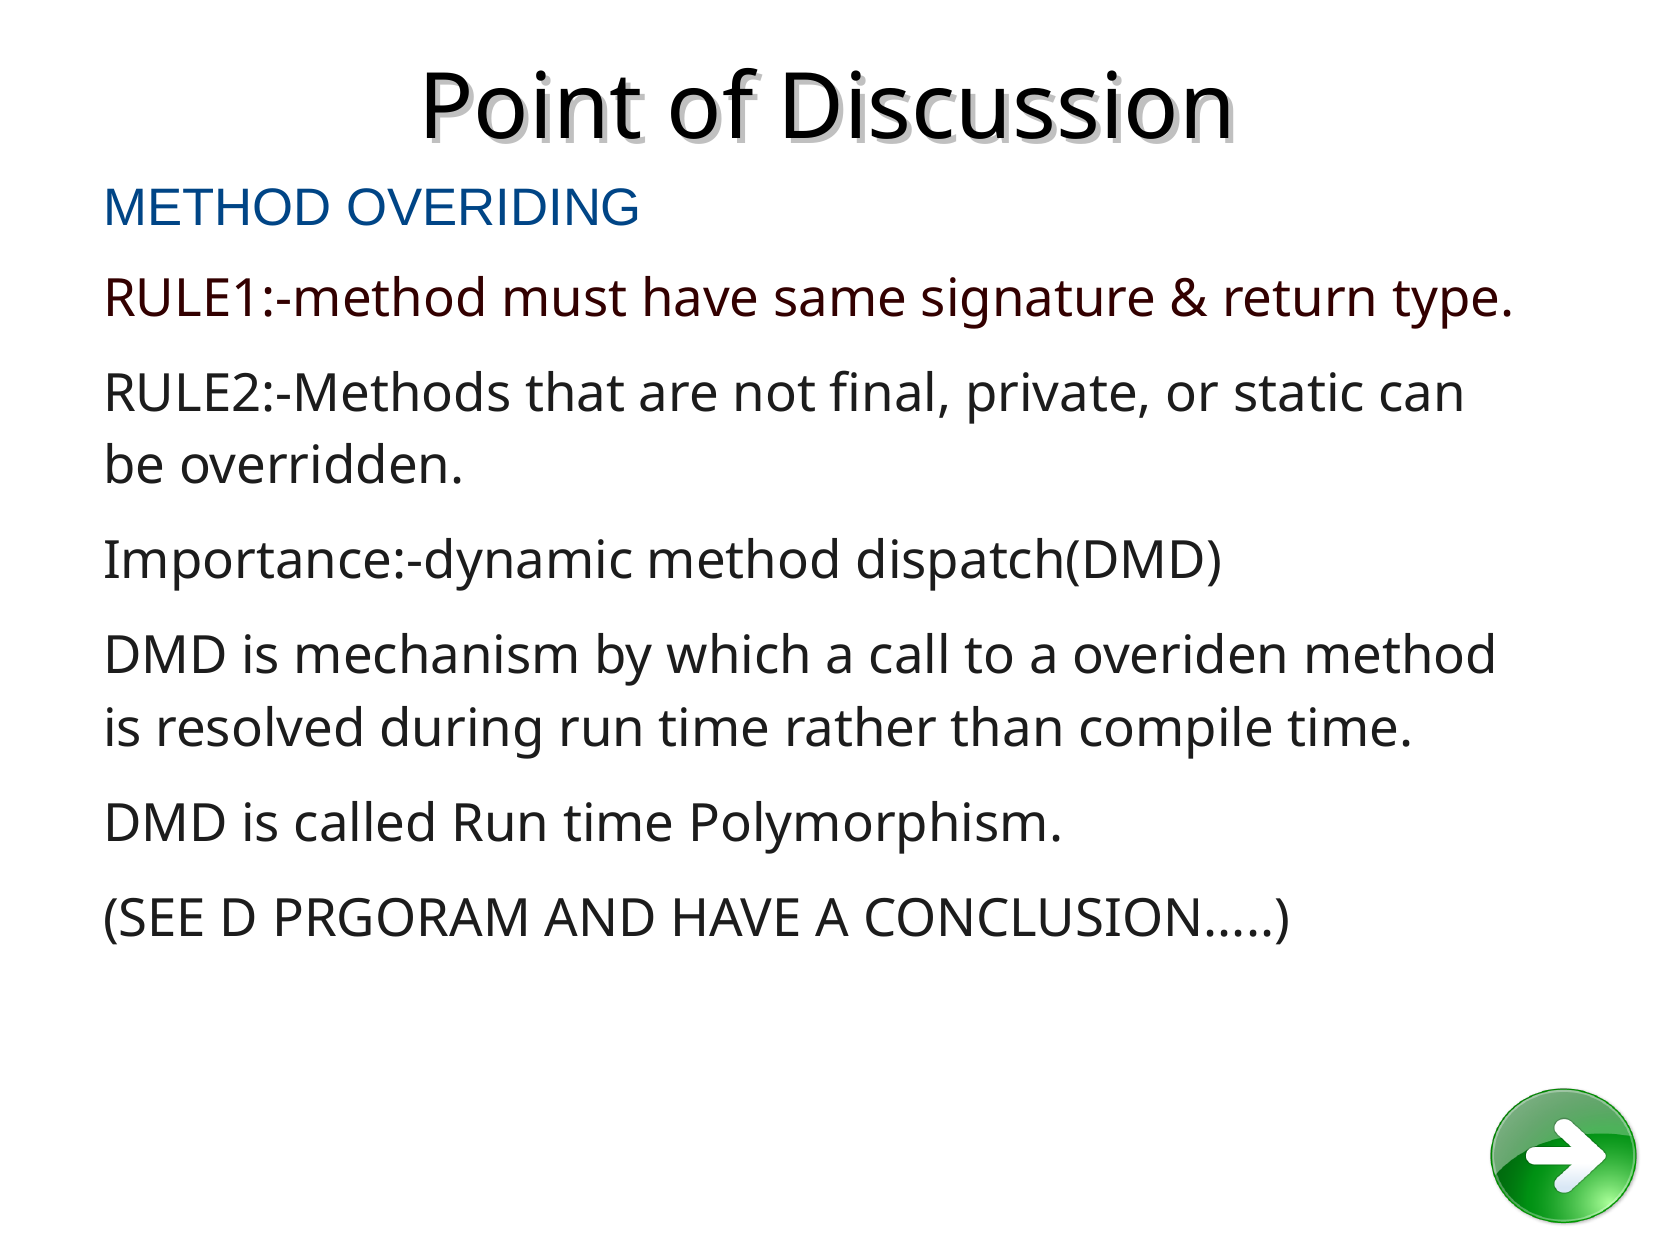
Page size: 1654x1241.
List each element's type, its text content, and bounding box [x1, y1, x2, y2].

picture [1488, 1086, 1641, 1227]
list METHOD OVERIDING RULE1:-method must have same signature & return type. RULE2:-Methods that are not final, private, or static can be overridden. Importance:-dynamic method dispatch(DMD) DMD is mechanism by which a call to a overiden method is resolved during run time rather than compile time. DMD is called Run time Polymorphism. (SEE D PRGORAM AND HAVE A CONCLUSION.....) [47, 177, 1536, 1057]
title Point of Discussion [70, 0, 1559, 208]
